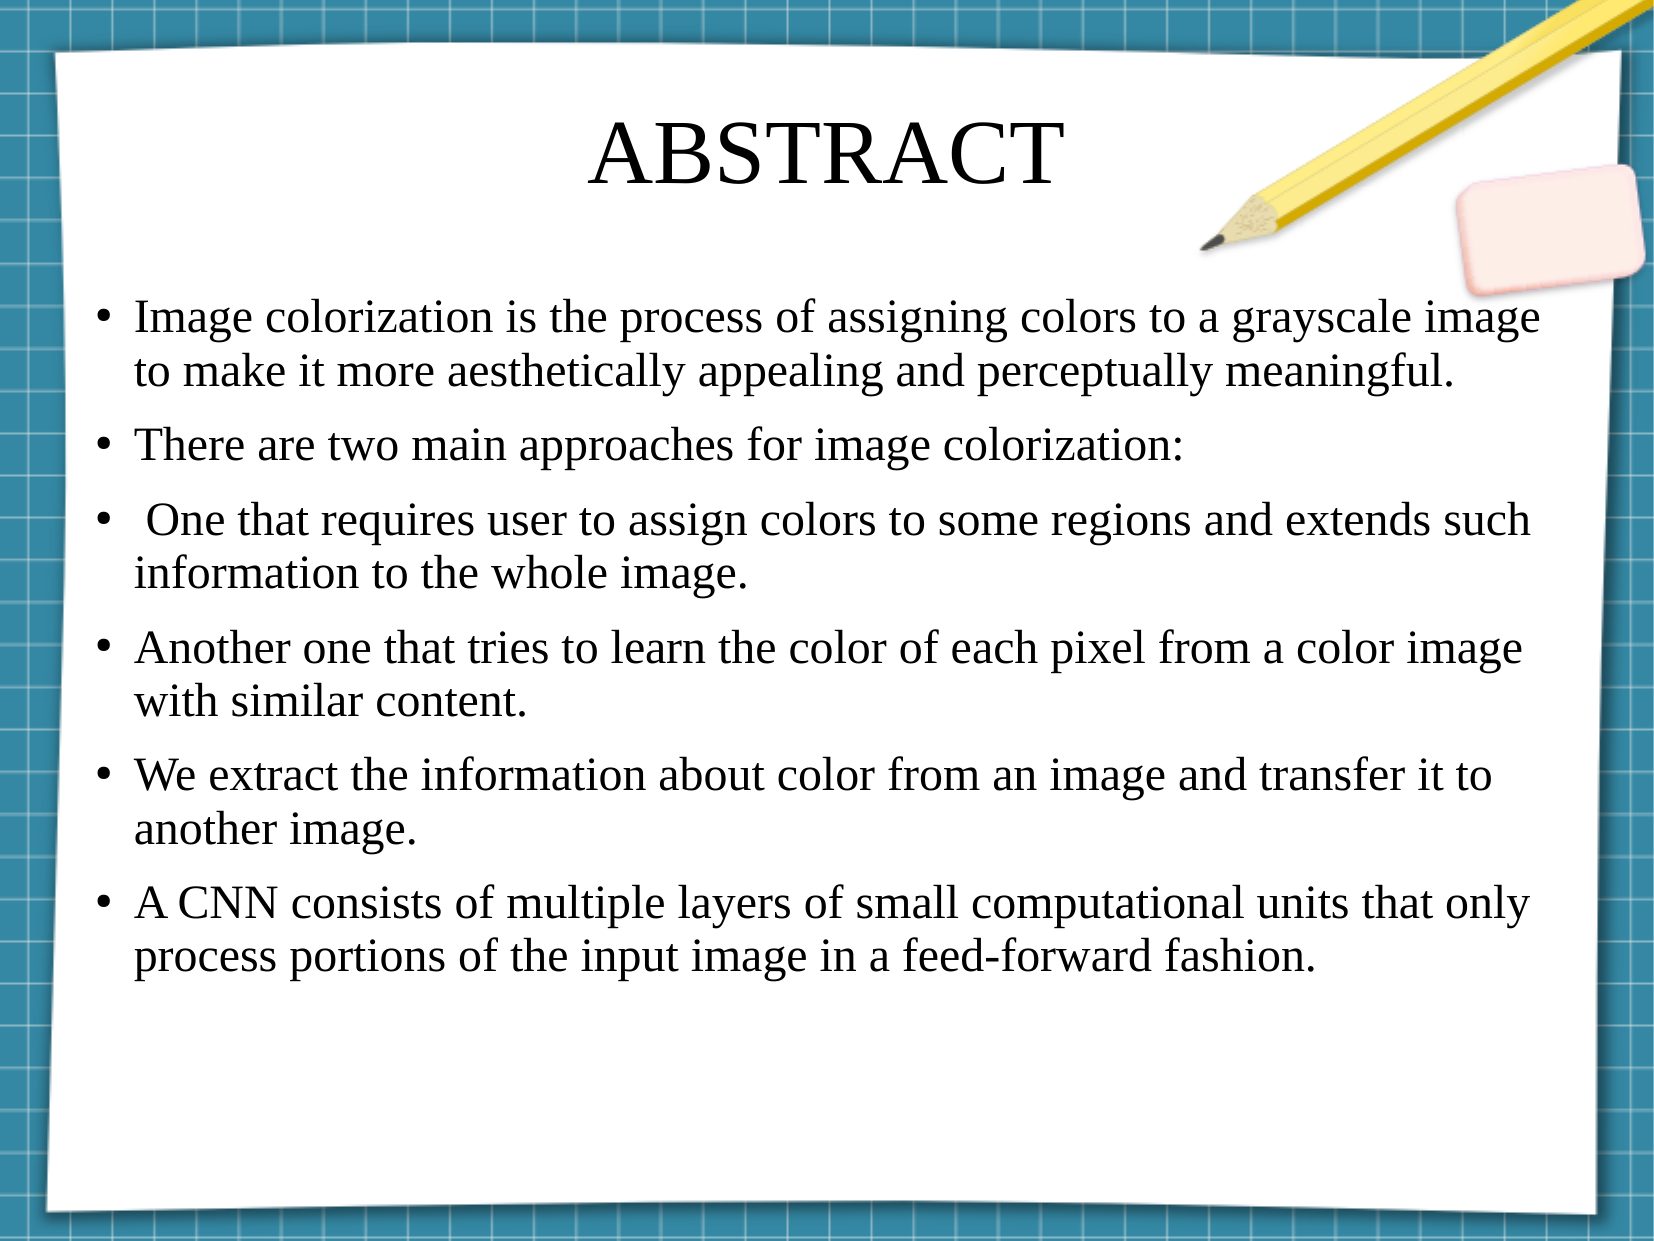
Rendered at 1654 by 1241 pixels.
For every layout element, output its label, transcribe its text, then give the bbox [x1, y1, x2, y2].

picture [0, 0, 1654, 1241]
title ABSTRACT [82, 49, 1571, 257]
list Image colorization is the process of assigning colors to a grayscale image to make it more aesthetically appealing and perceptually meaningful. There are two main approaches for image colorization: One that requires user to assign colors to some regions and extends such information to the whole image. Another one that tries to learn the color of each pixel from a color image with similar content. We extract the information about color from an image and transfer it to another image. A CNN consists of multiple layers of small computational units that only process portions of the input image in a feed-forward fashion. [82, 290, 1571, 1010]
